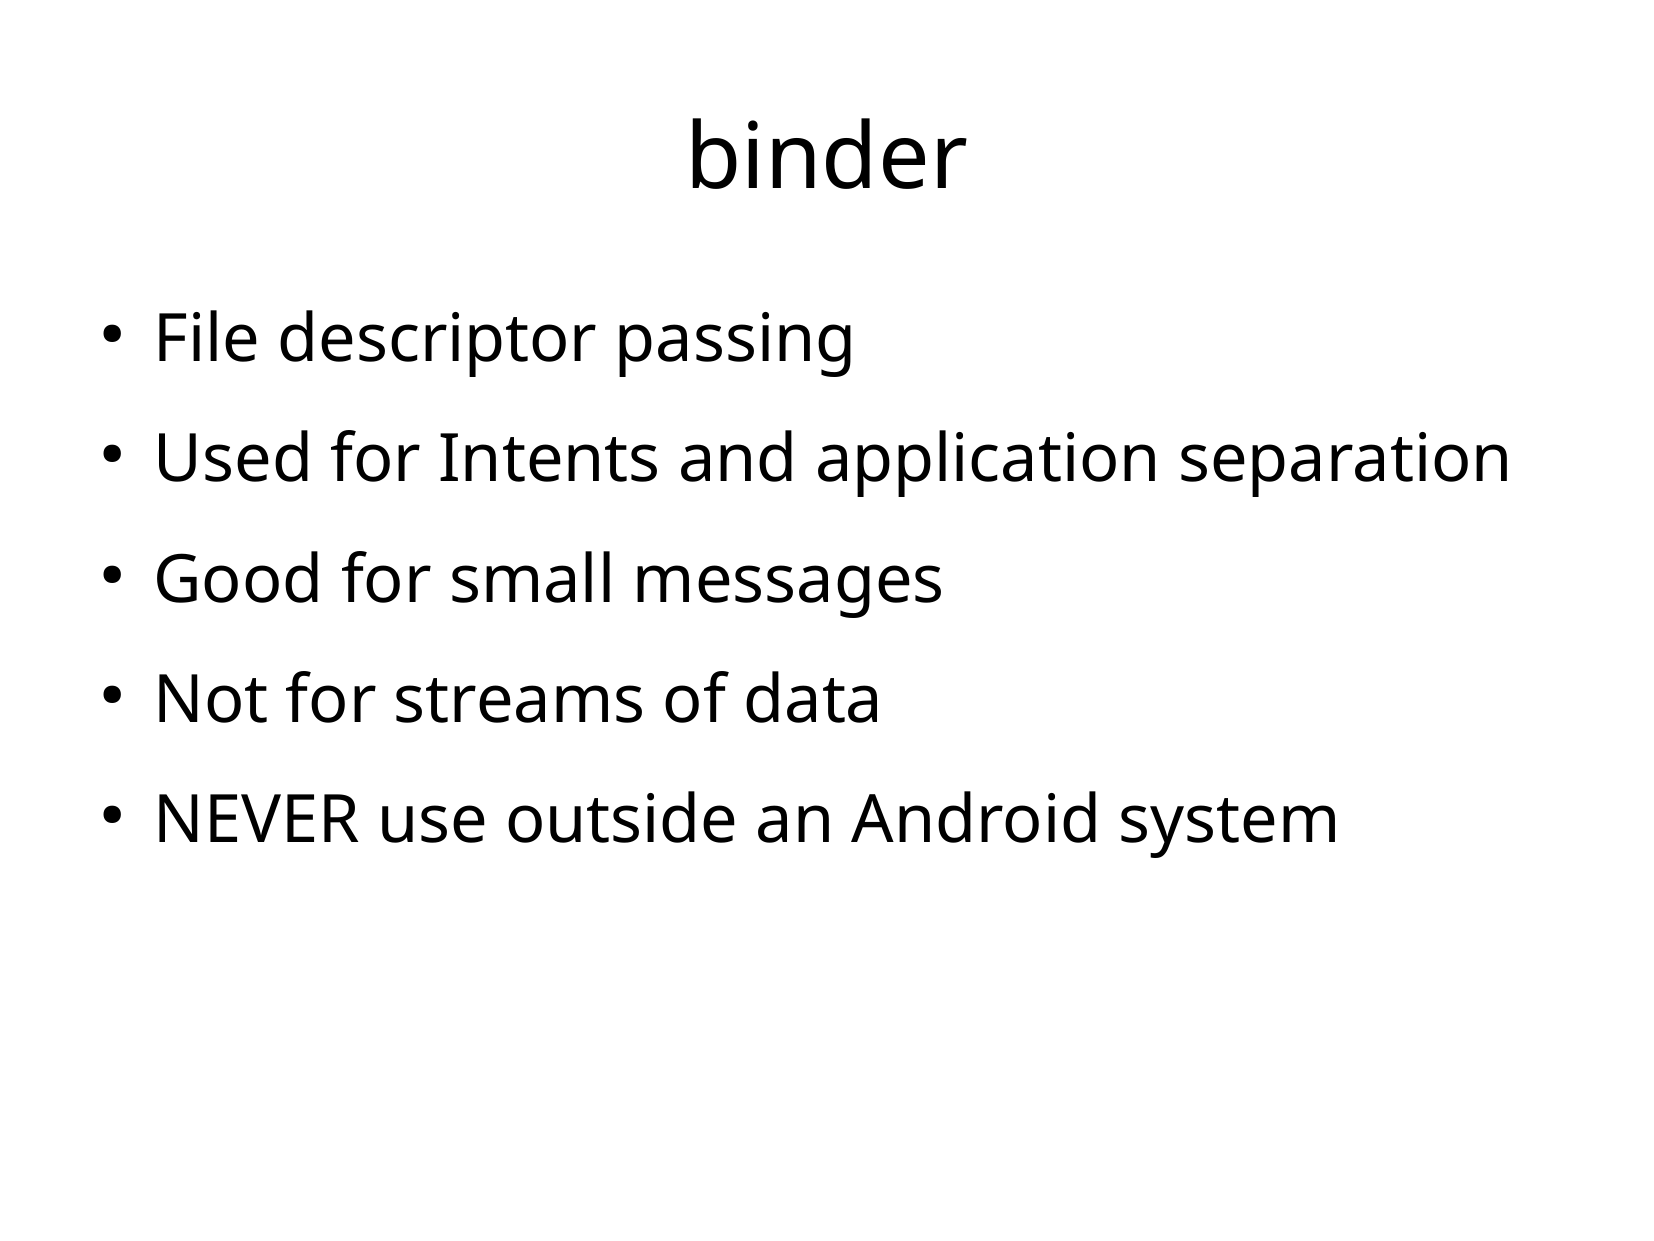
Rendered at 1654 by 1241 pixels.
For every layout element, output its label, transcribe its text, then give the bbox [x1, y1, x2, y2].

title binder [82, 49, 1571, 257]
list File descriptor passing Used for Intents and application separation Good for small messages Not for streams of data NEVER use outside an Android system [82, 290, 1591, 1010]
